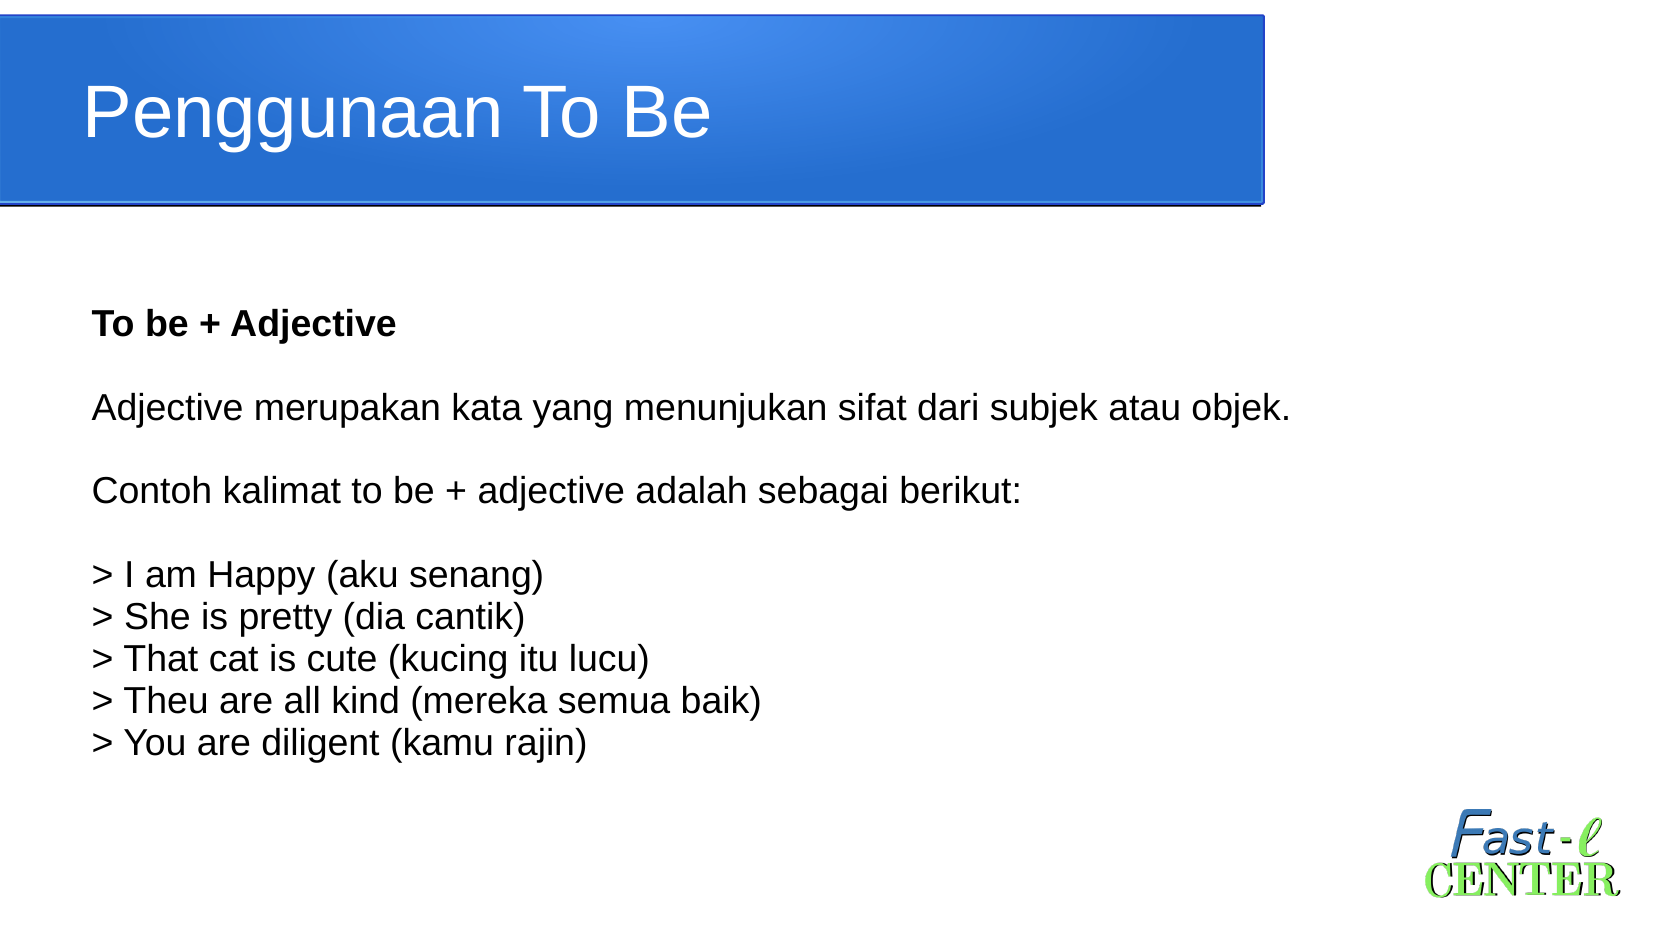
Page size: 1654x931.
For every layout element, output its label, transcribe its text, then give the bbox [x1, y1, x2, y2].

title Penggunaan To Be [82, 35, 1235, 189]
picture [1425, 809, 1621, 901]
text_box To be + Adjective Adjective merupakan kata yang menunjukan sifat dari subjek atau objek. Contoh kalimat to be + adjective adalah sebagai berikut: > I am Happy (aku senang) > She is pretty (dia cantik) > That cat is cute (kucing itu lucu) > Theu are all kind (mereka semua baik) > You are diligent (kamu rajin) [76, 294, 1318, 772]
